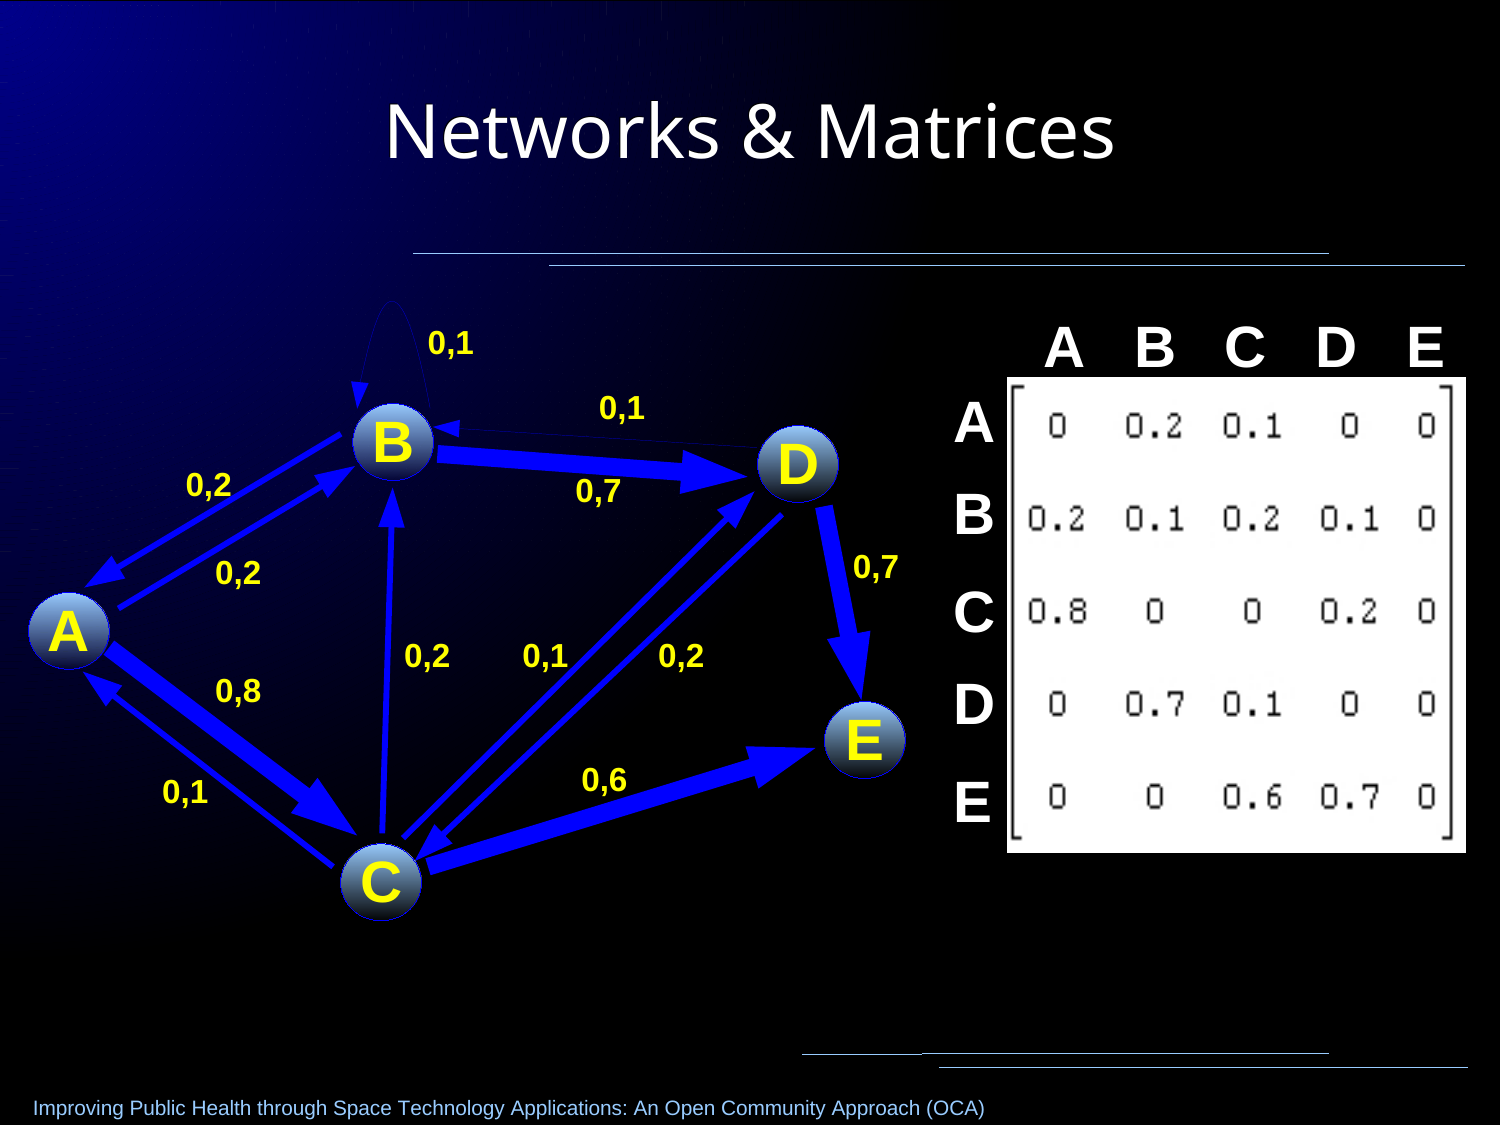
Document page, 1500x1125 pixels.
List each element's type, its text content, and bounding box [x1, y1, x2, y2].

text_box + [1007, 820, 1020, 829]
text_box C [938, 572, 1020, 577]
text_box D [938, 664, 1020, 668]
text_box + [1007, 722, 1020, 731]
text_box B [938, 474, 1020, 479]
text_box A [938, 382, 1020, 387]
picture [1007, 377, 1466, 853]
text_box E [938, 762, 1020, 766]
